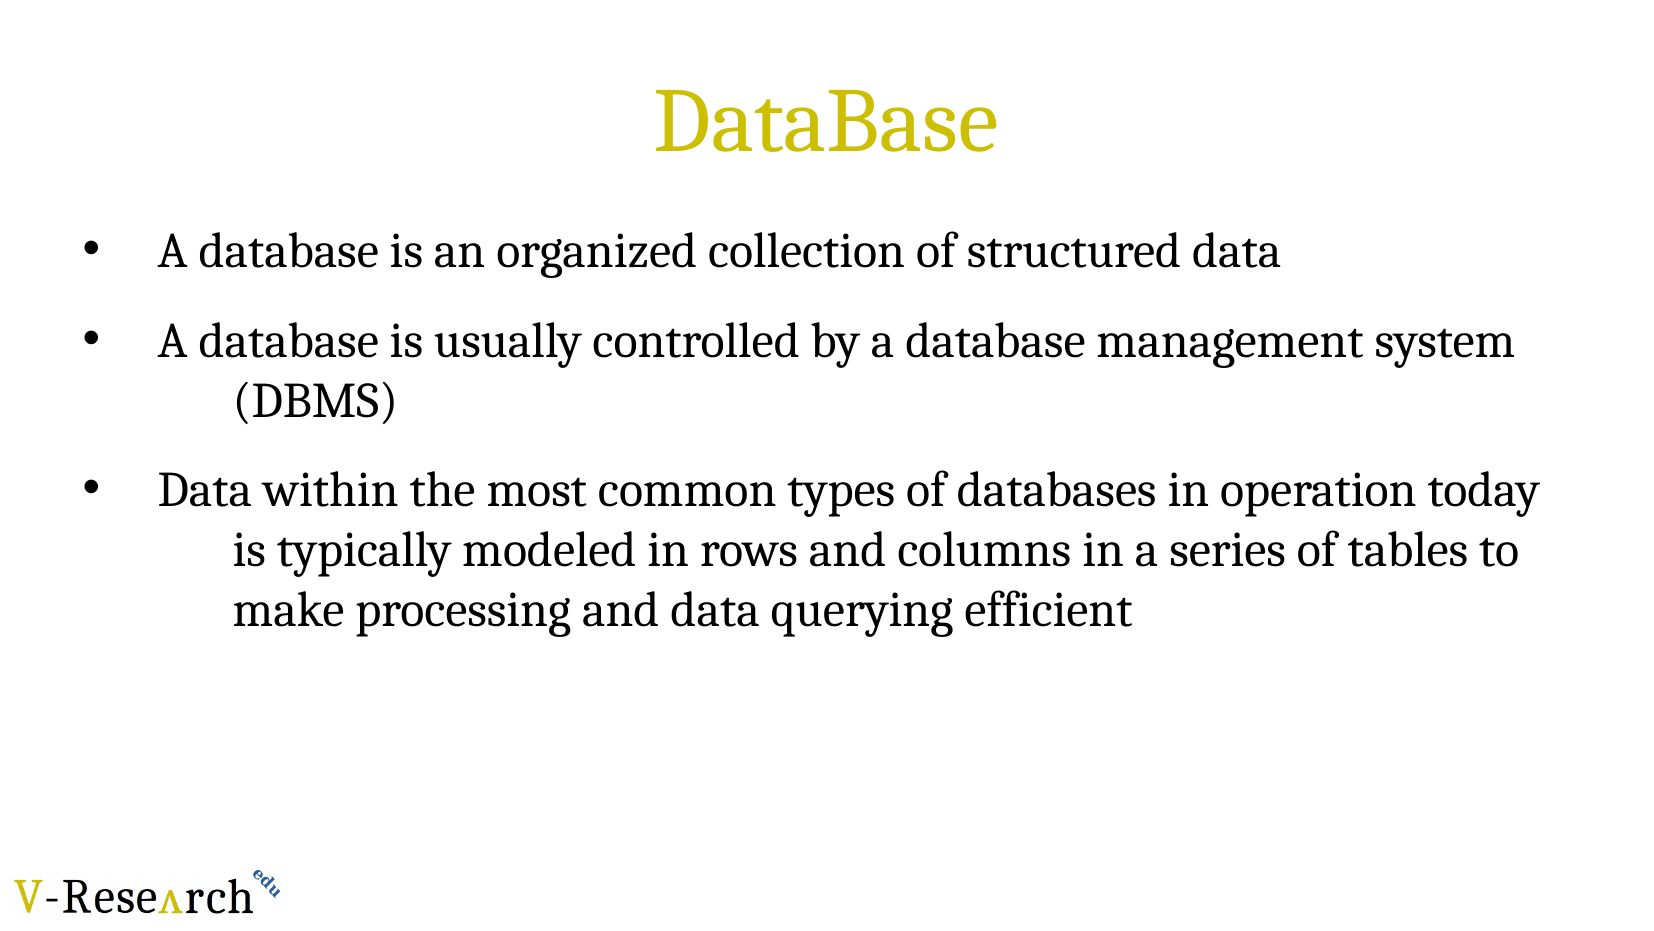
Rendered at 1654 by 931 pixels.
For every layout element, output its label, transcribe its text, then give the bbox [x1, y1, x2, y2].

text_box edu [222, 847, 333, 931]
title DataBase [82, 37, 1571, 193]
picture [11, 876, 255, 916]
list A database is an organized collection of structured data A database is usually controlled by a database management system (DBMS) Data within the most common types of databases in operation today is typically modeled in rows and columns in a series of tables to make processing and data querying efficient [82, 217, 1571, 758]
